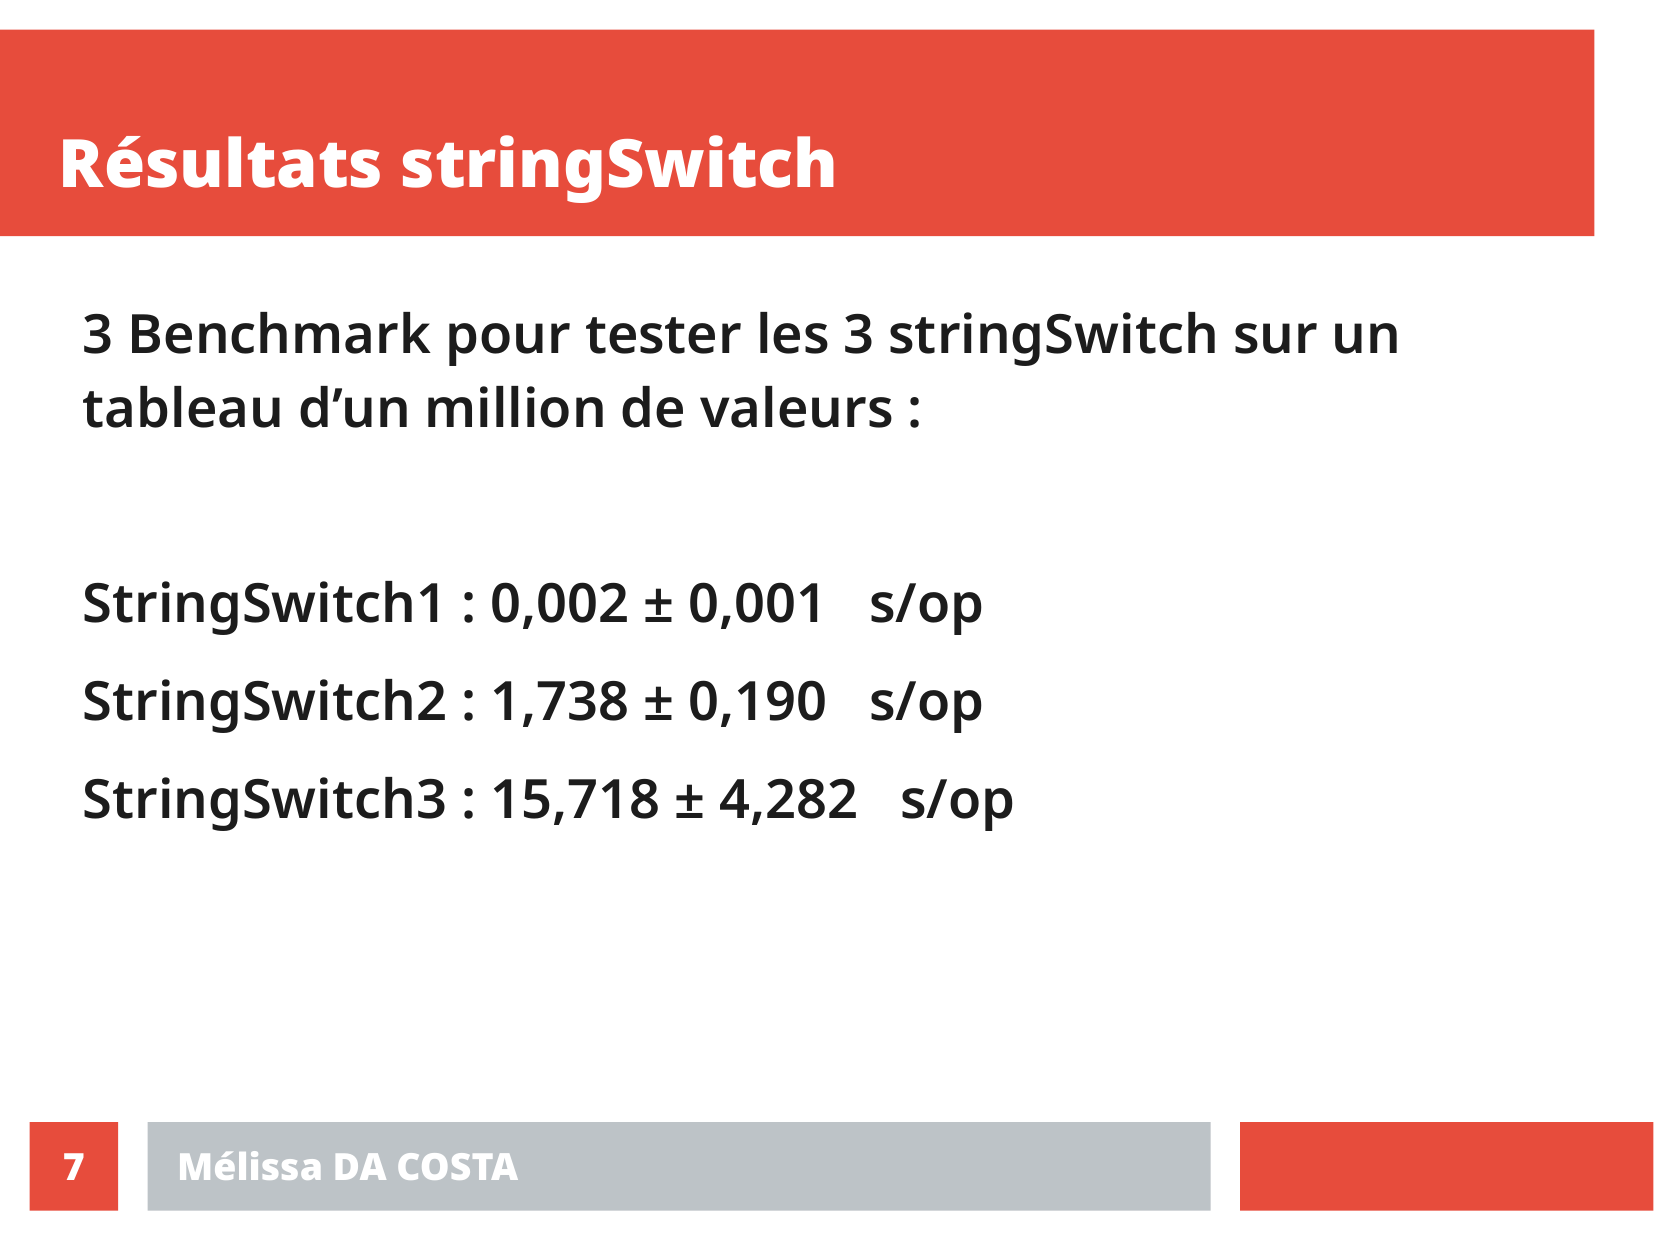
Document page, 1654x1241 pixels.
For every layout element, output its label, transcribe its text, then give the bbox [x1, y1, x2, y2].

list 3 Benchmark pour tester les 3 stringSwitch sur un tableau d’un million de valeurs : StringSwitch1 : 0,002 ± 0,001 s/op StringSwitch2 : 1,738 ± 0,190 s/op StringSwitch3 : 15,718 ± 4,282 s/op [82, 295, 1595, 1111]
title Résultats stringSwitch [59, 59, 1595, 207]
